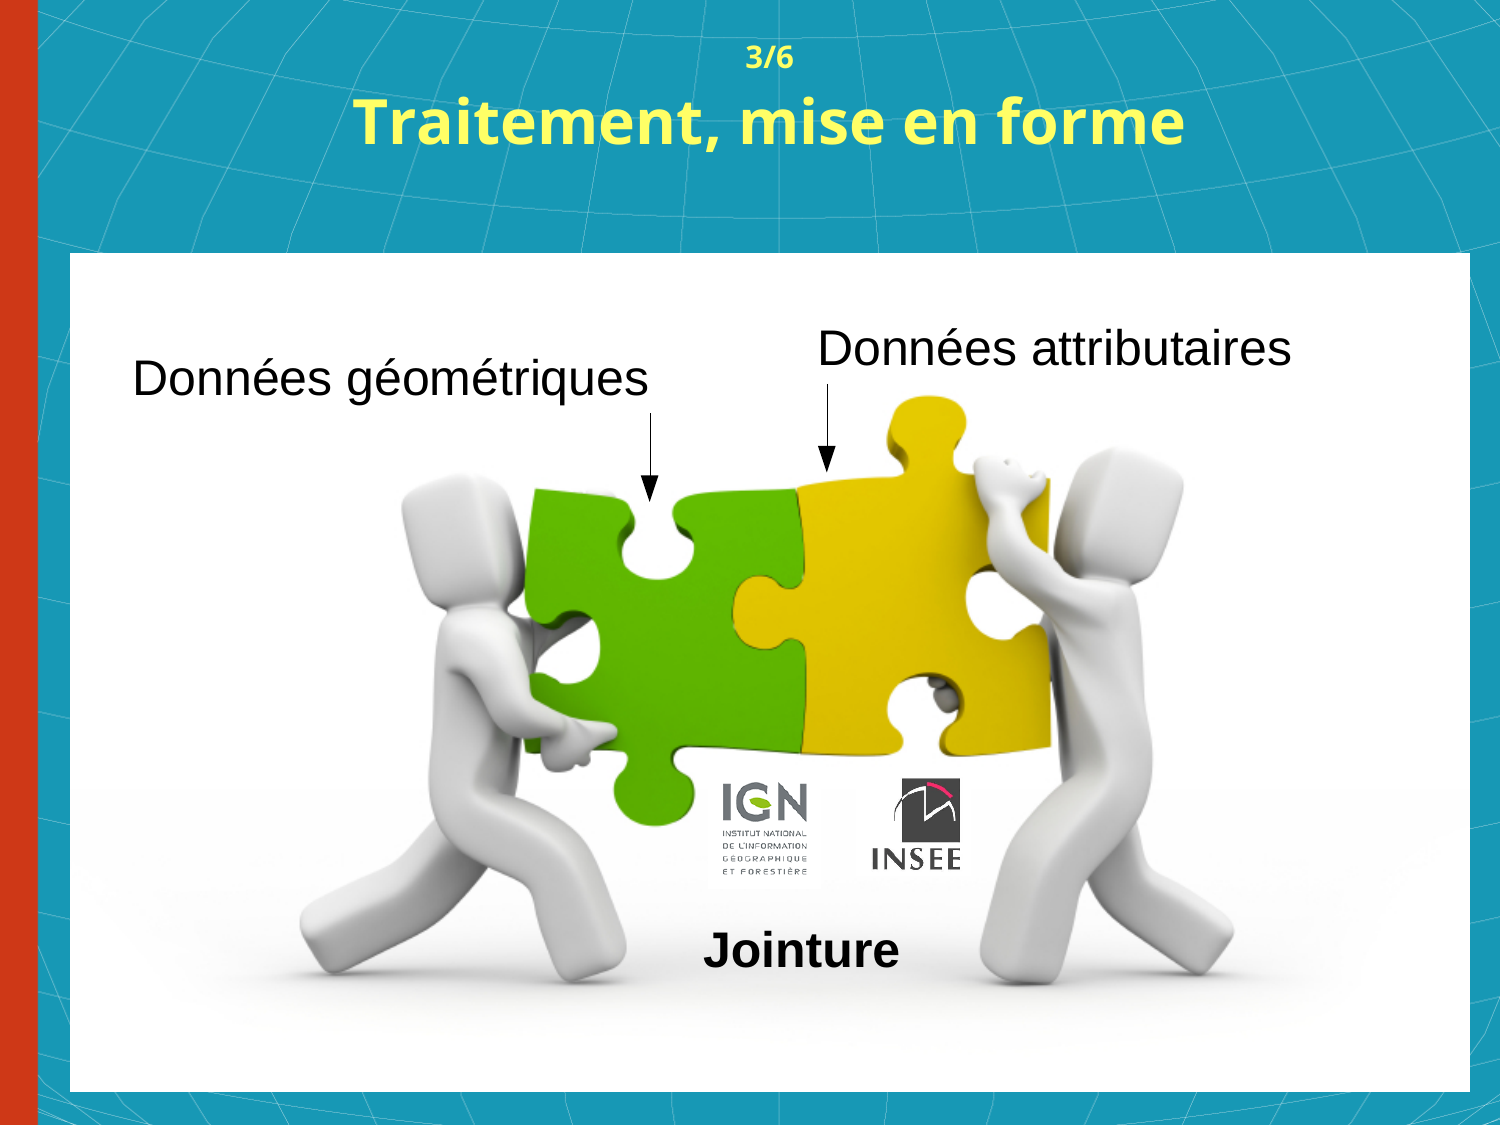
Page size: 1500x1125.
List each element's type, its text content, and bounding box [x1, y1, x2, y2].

text_box Données attributaires [802, 313, 1308, 384]
title 3/6 Traitement, mise en forme [64, 20, 1476, 178]
text_box Données géométriques [118, 342, 665, 414]
text_box Jointure [688, 915, 916, 986]
picture [0, 0, 1500, 1125]
